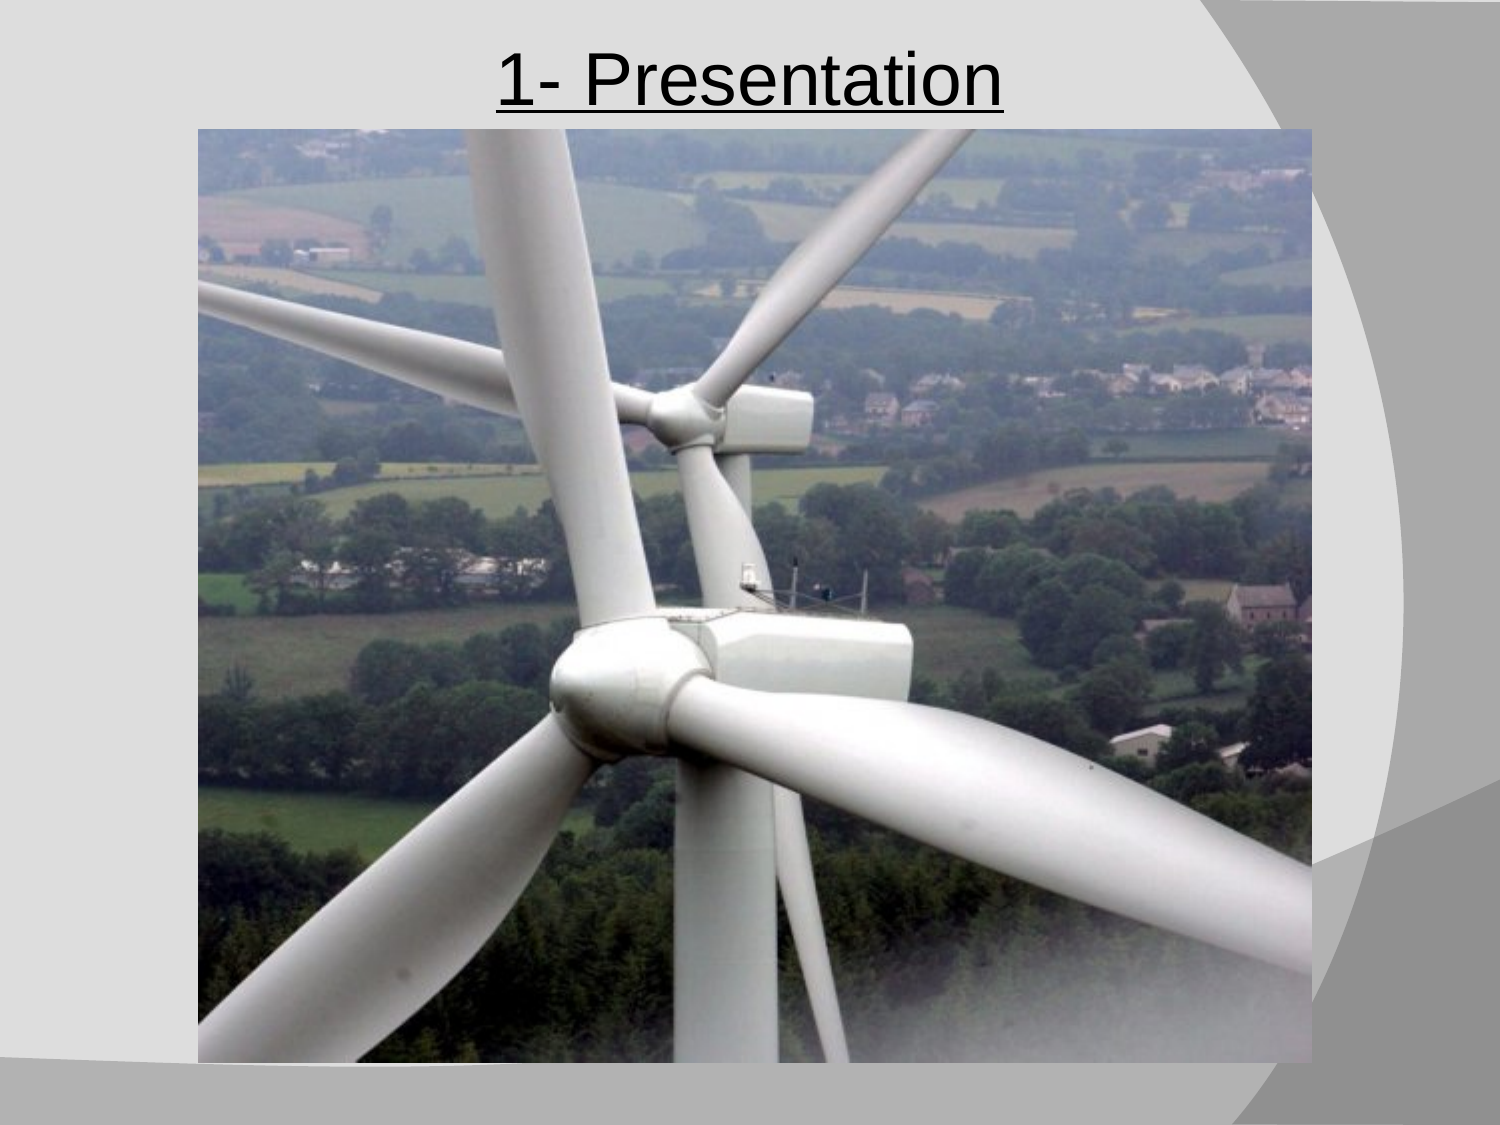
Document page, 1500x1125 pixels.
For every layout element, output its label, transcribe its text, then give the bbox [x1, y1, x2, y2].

picture [198, 129, 1312, 1063]
text_box 1- Presentation [0, 0, 1500, 159]
